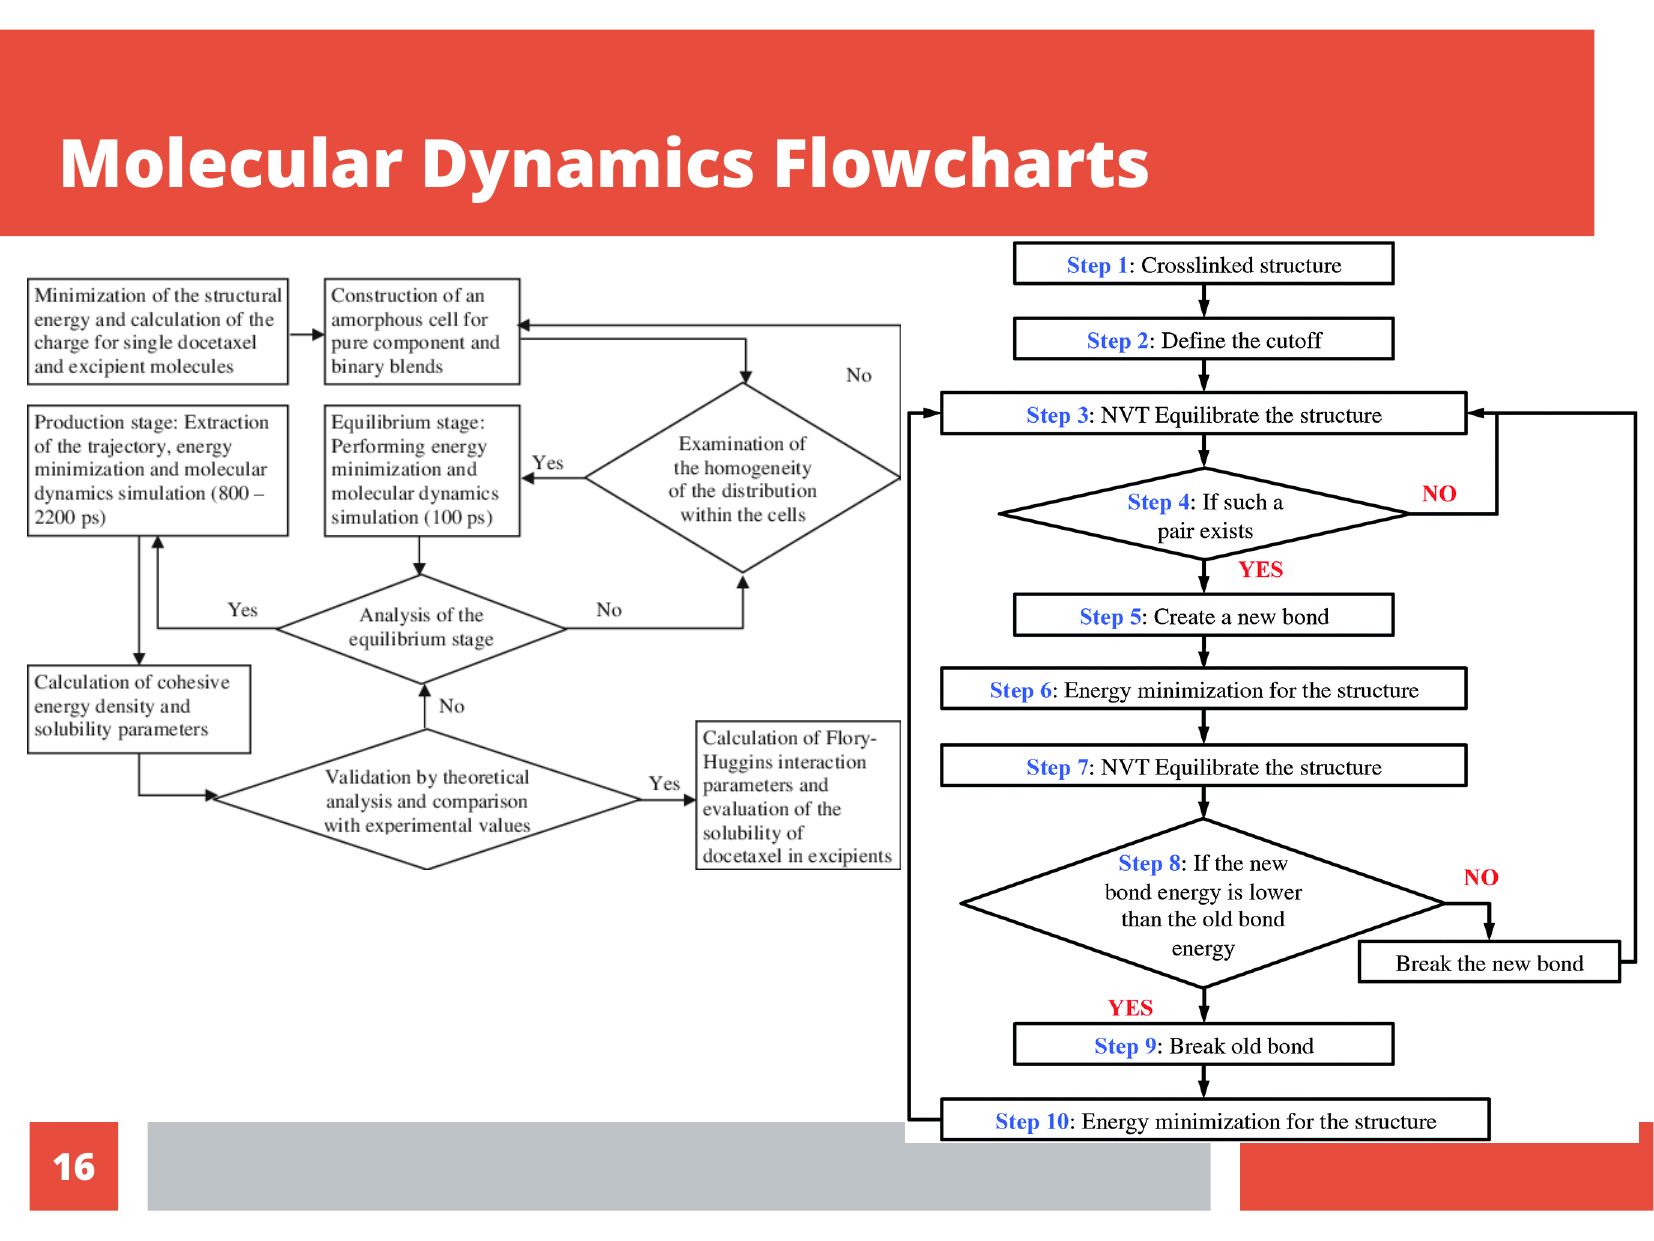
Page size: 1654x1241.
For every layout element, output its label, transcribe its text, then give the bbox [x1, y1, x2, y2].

title Molecular Dynamics Flowcharts [59, 59, 1595, 207]
picture [27, 250, 901, 871]
picture [905, 239, 1639, 1143]
